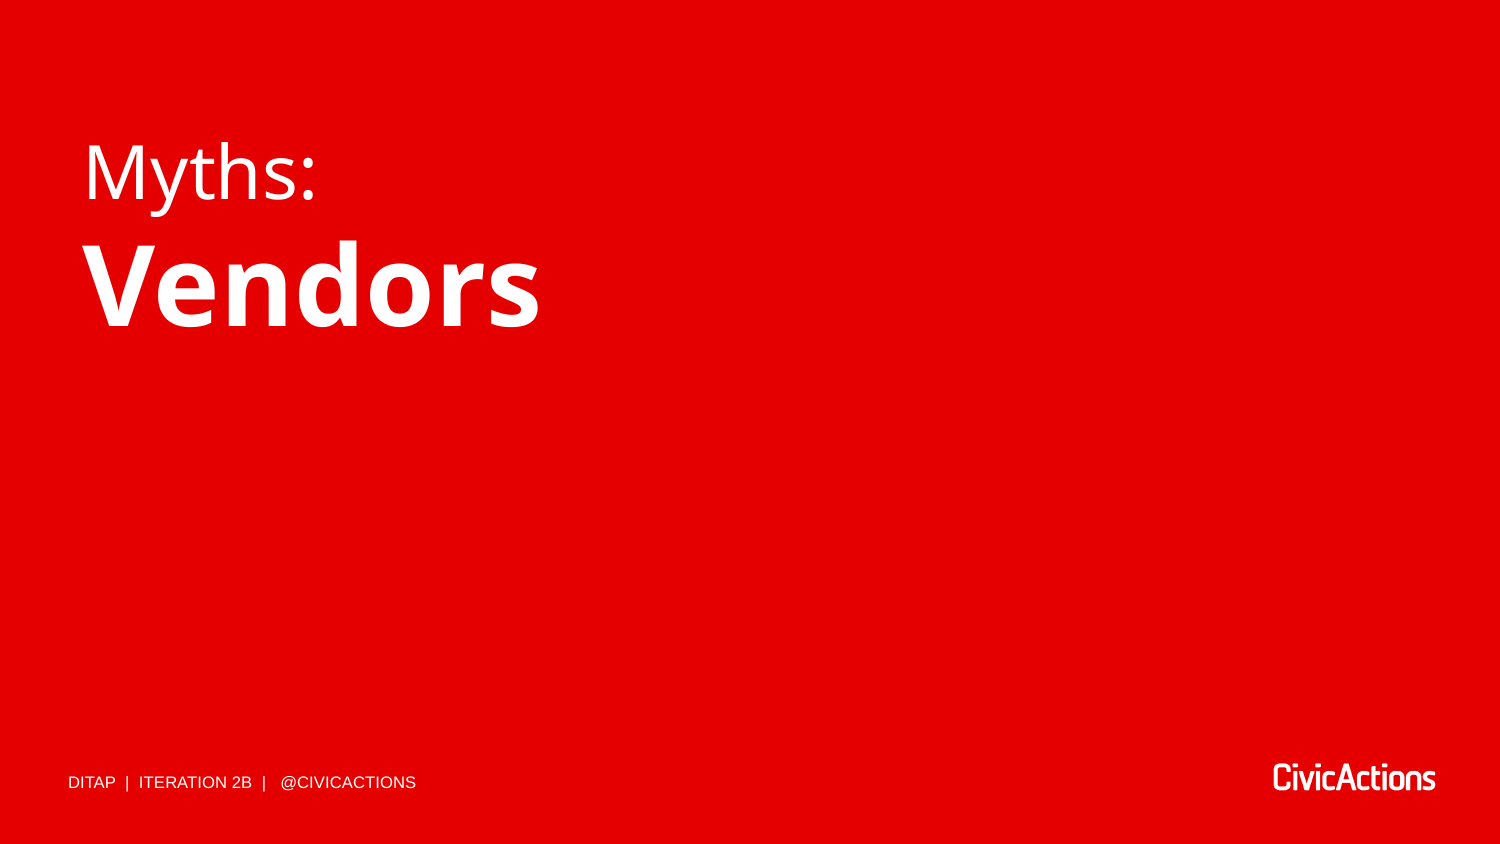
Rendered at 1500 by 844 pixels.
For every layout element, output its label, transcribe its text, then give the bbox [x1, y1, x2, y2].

title Myths: Vendors [73, 114, 1354, 470]
picture [1271, 758, 1438, 795]
